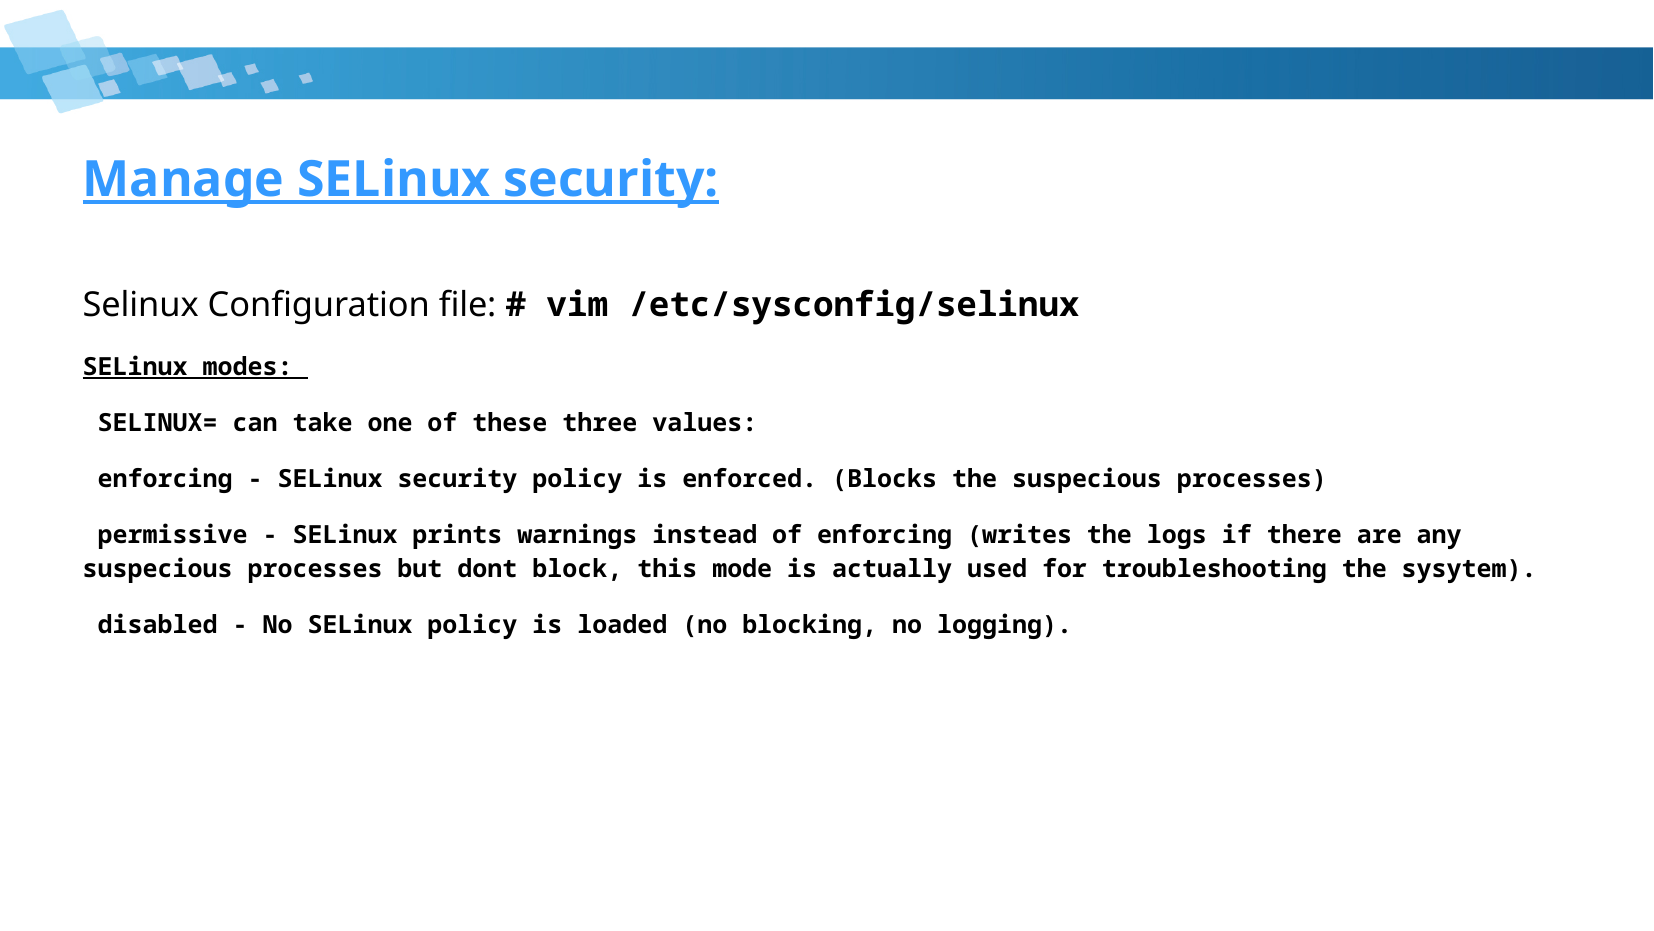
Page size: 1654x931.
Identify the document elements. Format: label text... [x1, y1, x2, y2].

list Selinux Configuration file: # vim /etc/sysconfig/selinux SELinux modes: SELINUX= can take one of these three values: enforcing - SELinux security policy is enforced. (Blocks the suspecious processes) permissive - SELinux prints warnings instead of enforcing (writes the logs if there are any suspecious processes but dont block, this mode is actually used for troubleshooting the sysytem). disabled - No SELinux policy is loaded (no blocking, no logging). [82, 279, 1571, 820]
title Manage SELinux security: [82, 99, 1571, 255]
picture [0, 0, 1653, 929]
